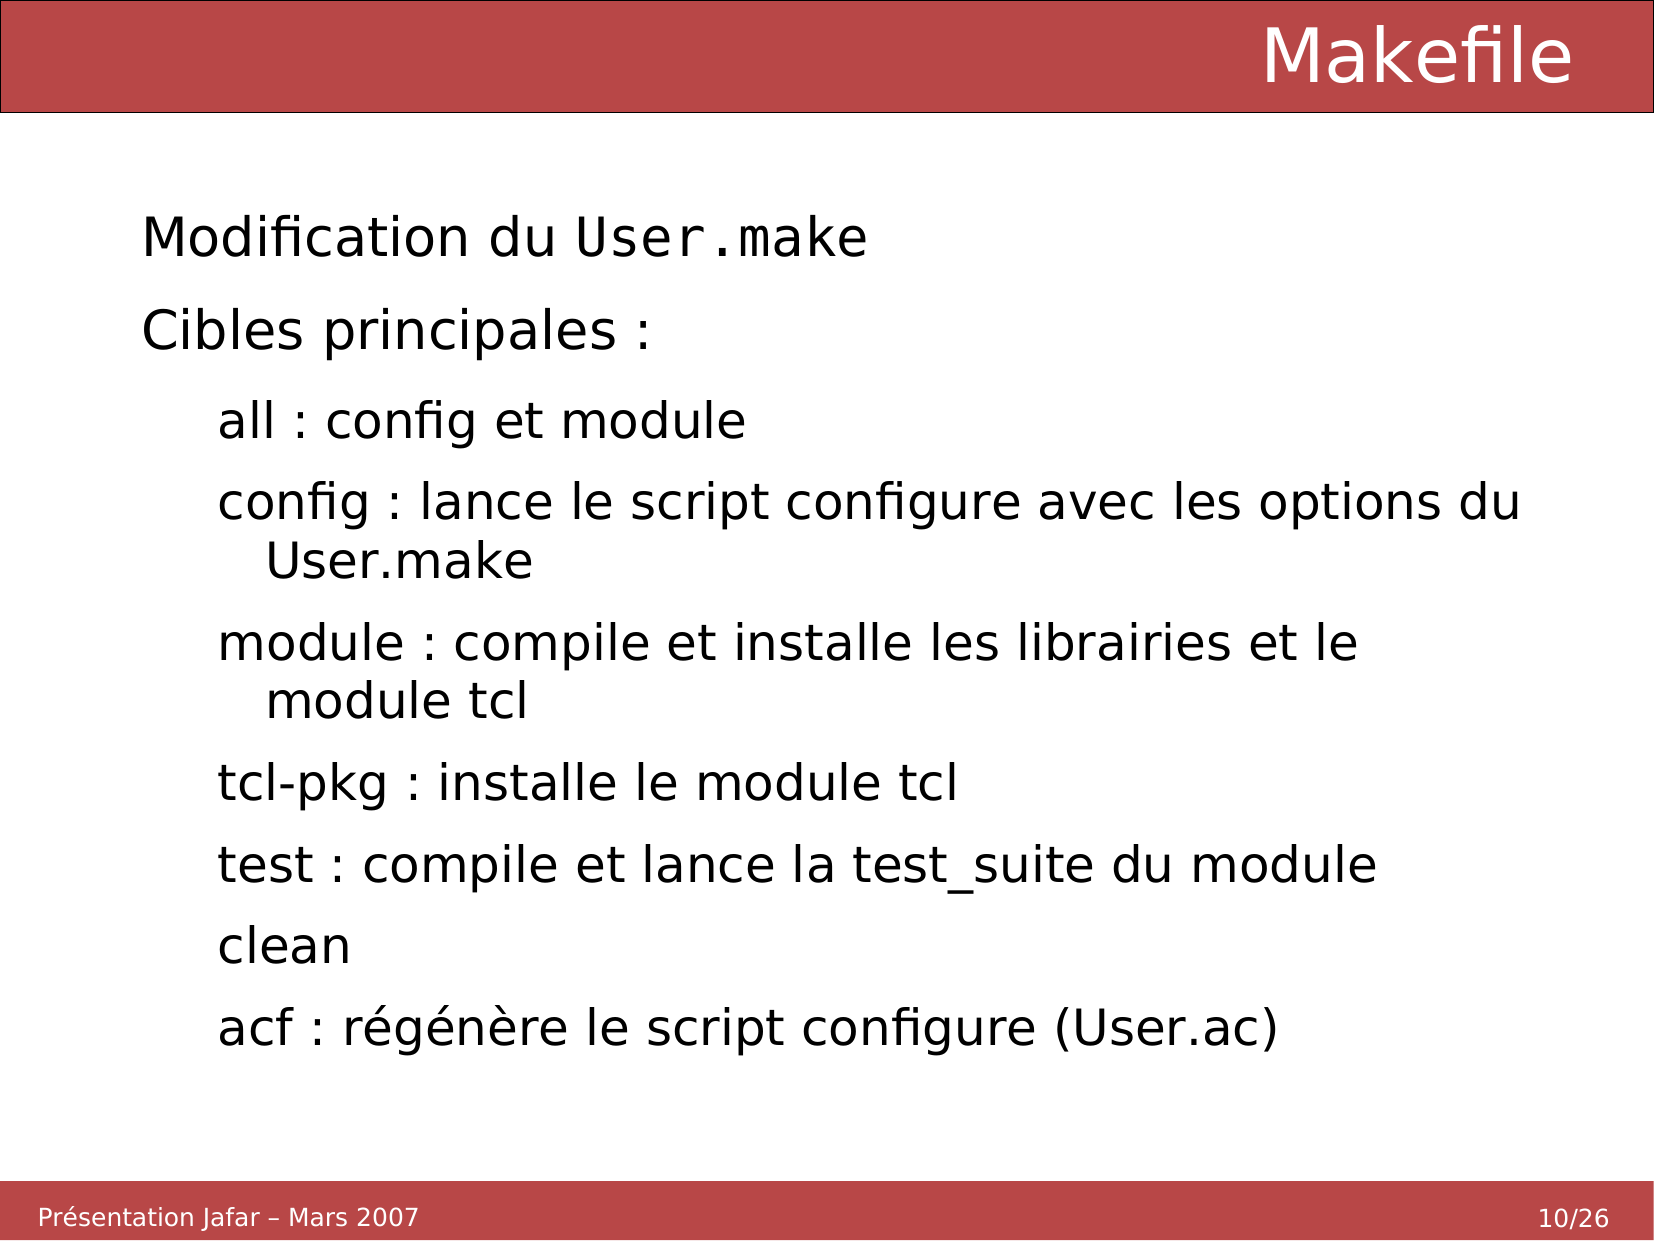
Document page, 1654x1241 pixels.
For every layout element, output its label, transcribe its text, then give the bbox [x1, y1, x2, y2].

list Modification du User.make Cibles principales : all : config et module config : lance le script configure avec les options du User.make module : compile et installe les librairies et le module tcl tcl-pkg : installe le module tcl test : compile et lance la test_suite du module clean acf : régénère le script configure (User.ac) [123, 206, 1536, 1152]
title Makefile [0, 0, 1654, 113]
